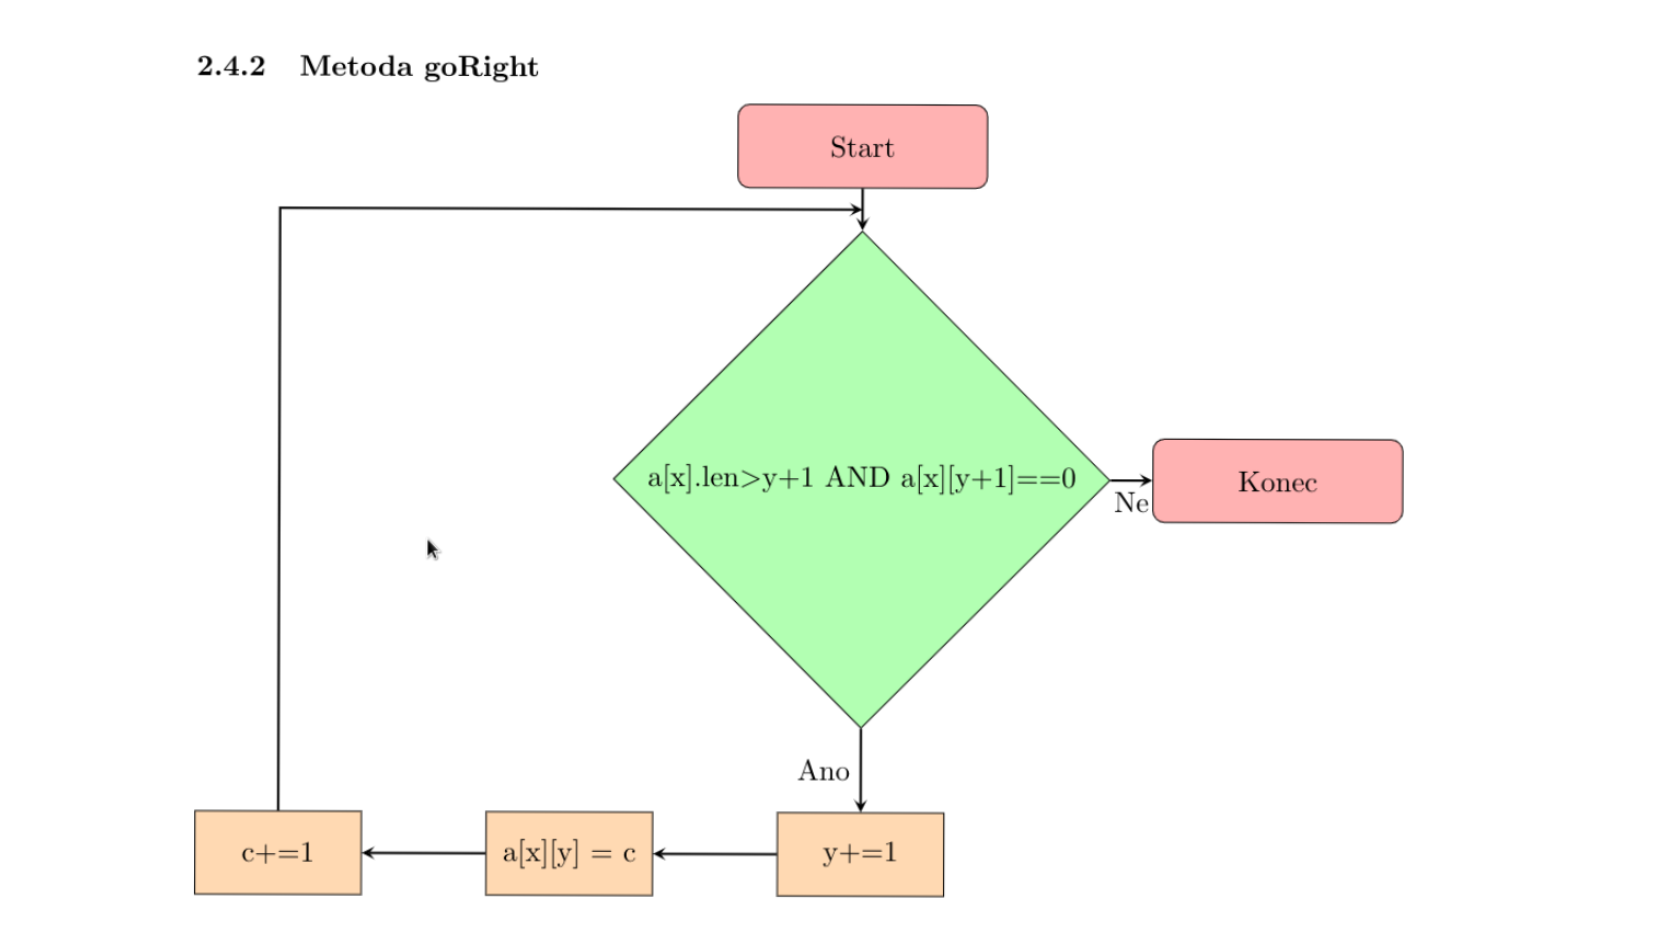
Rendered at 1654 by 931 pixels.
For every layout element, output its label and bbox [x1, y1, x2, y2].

picture [135, 0, 1416, 931]
